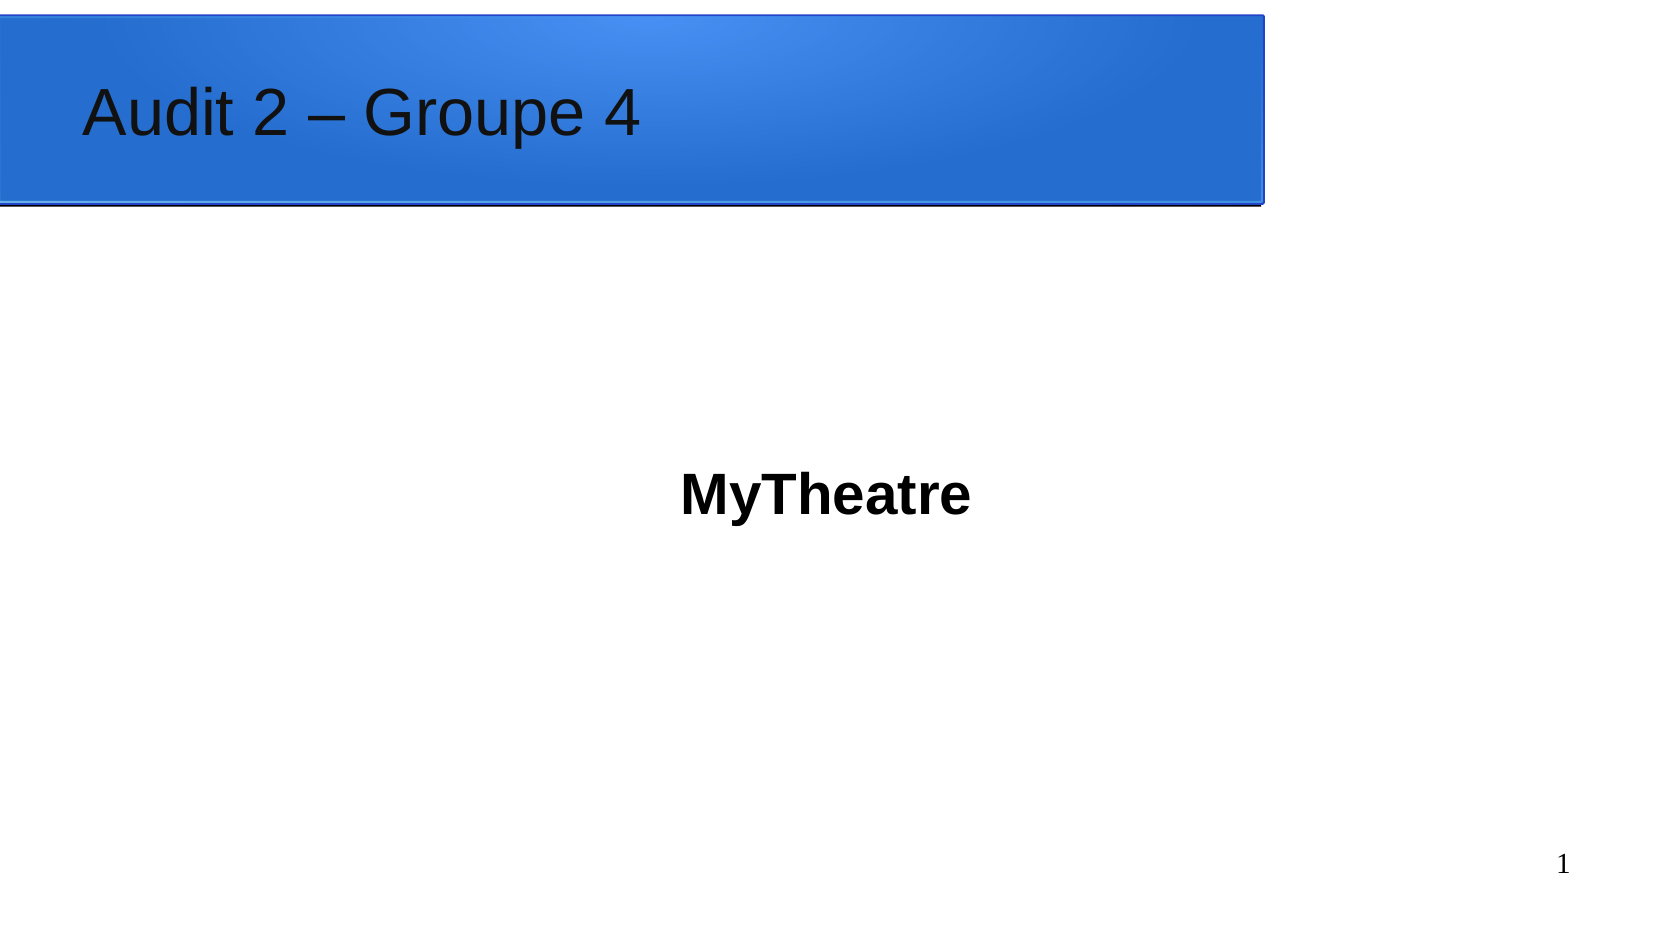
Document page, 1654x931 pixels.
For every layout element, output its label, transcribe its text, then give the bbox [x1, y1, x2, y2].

subtitle MyTheatre [82, 224, 1571, 764]
title Audit 2 – Groupe 4 [82, 35, 1235, 189]
